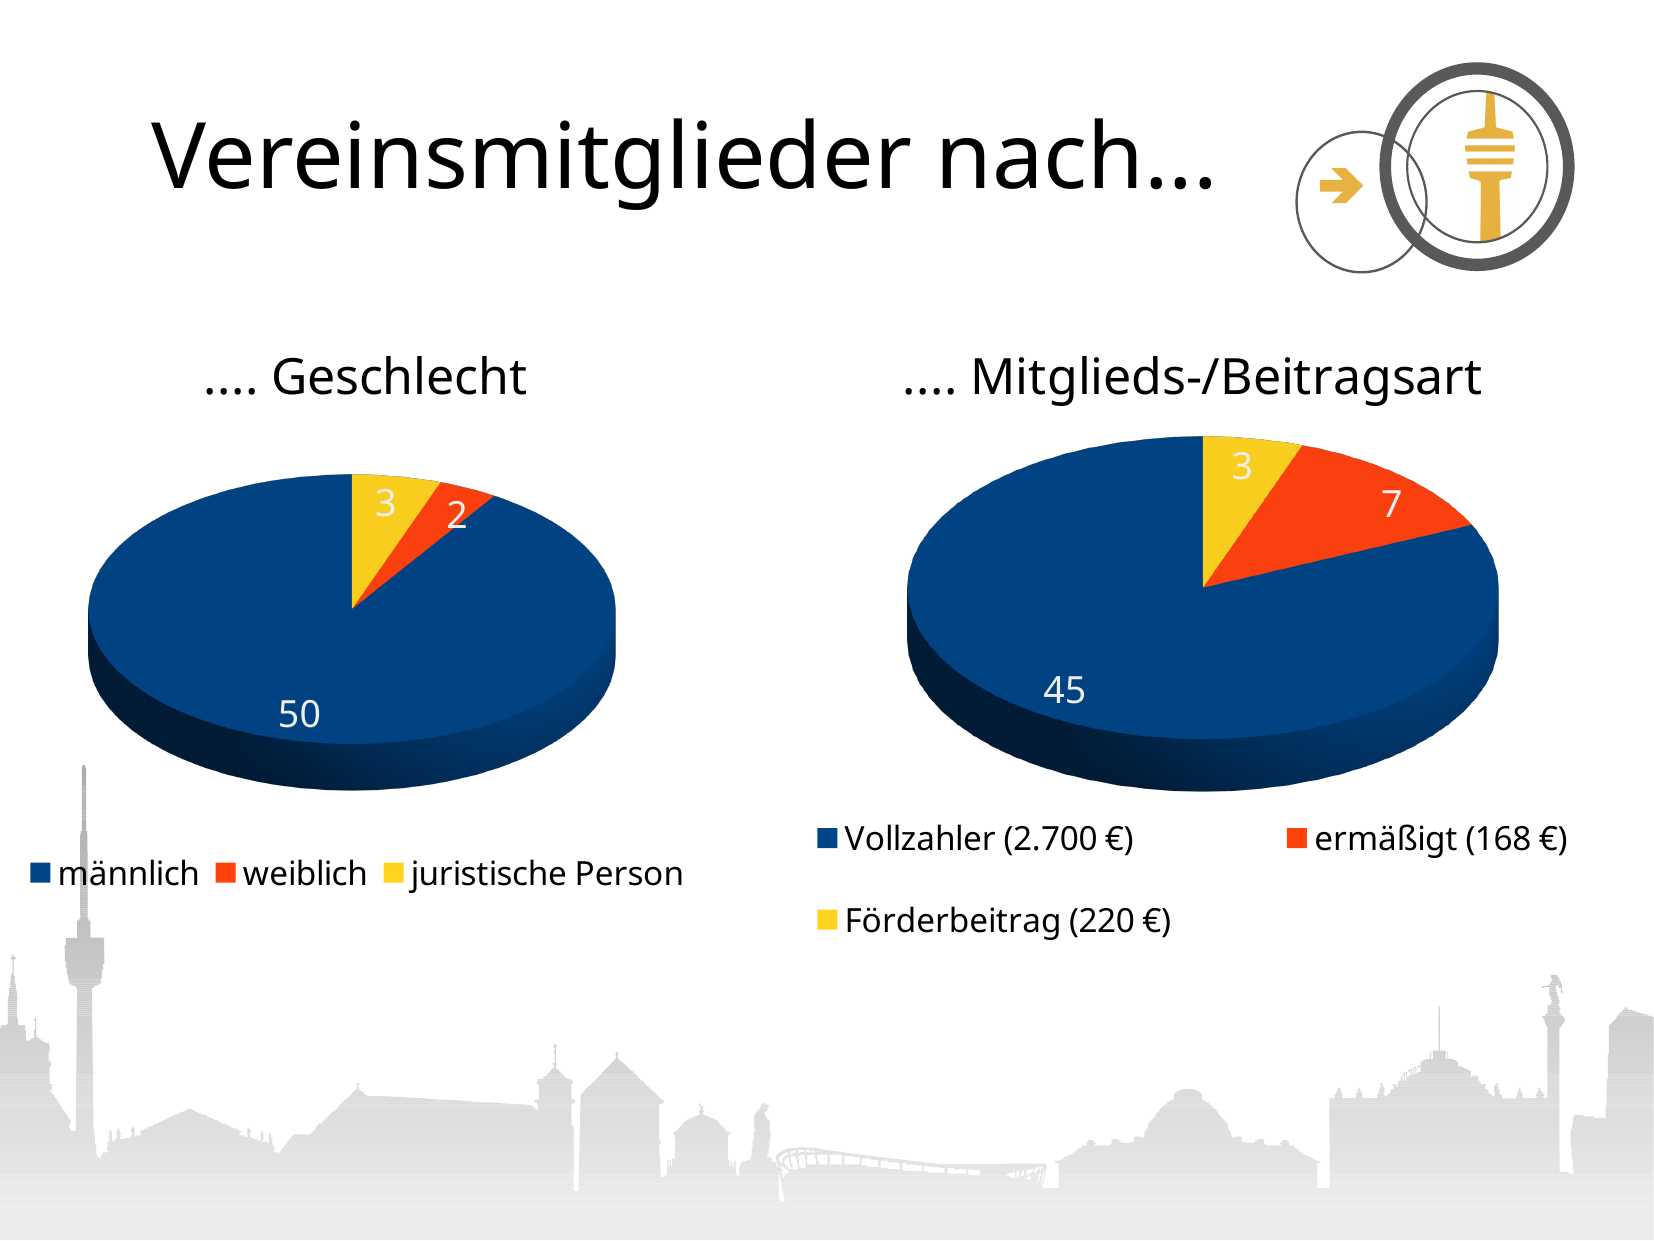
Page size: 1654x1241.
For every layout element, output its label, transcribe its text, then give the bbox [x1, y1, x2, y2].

title Vereinsmitglieder nach... [82, 49, 1288, 257]
chart [0, 304, 1654, 1004]
